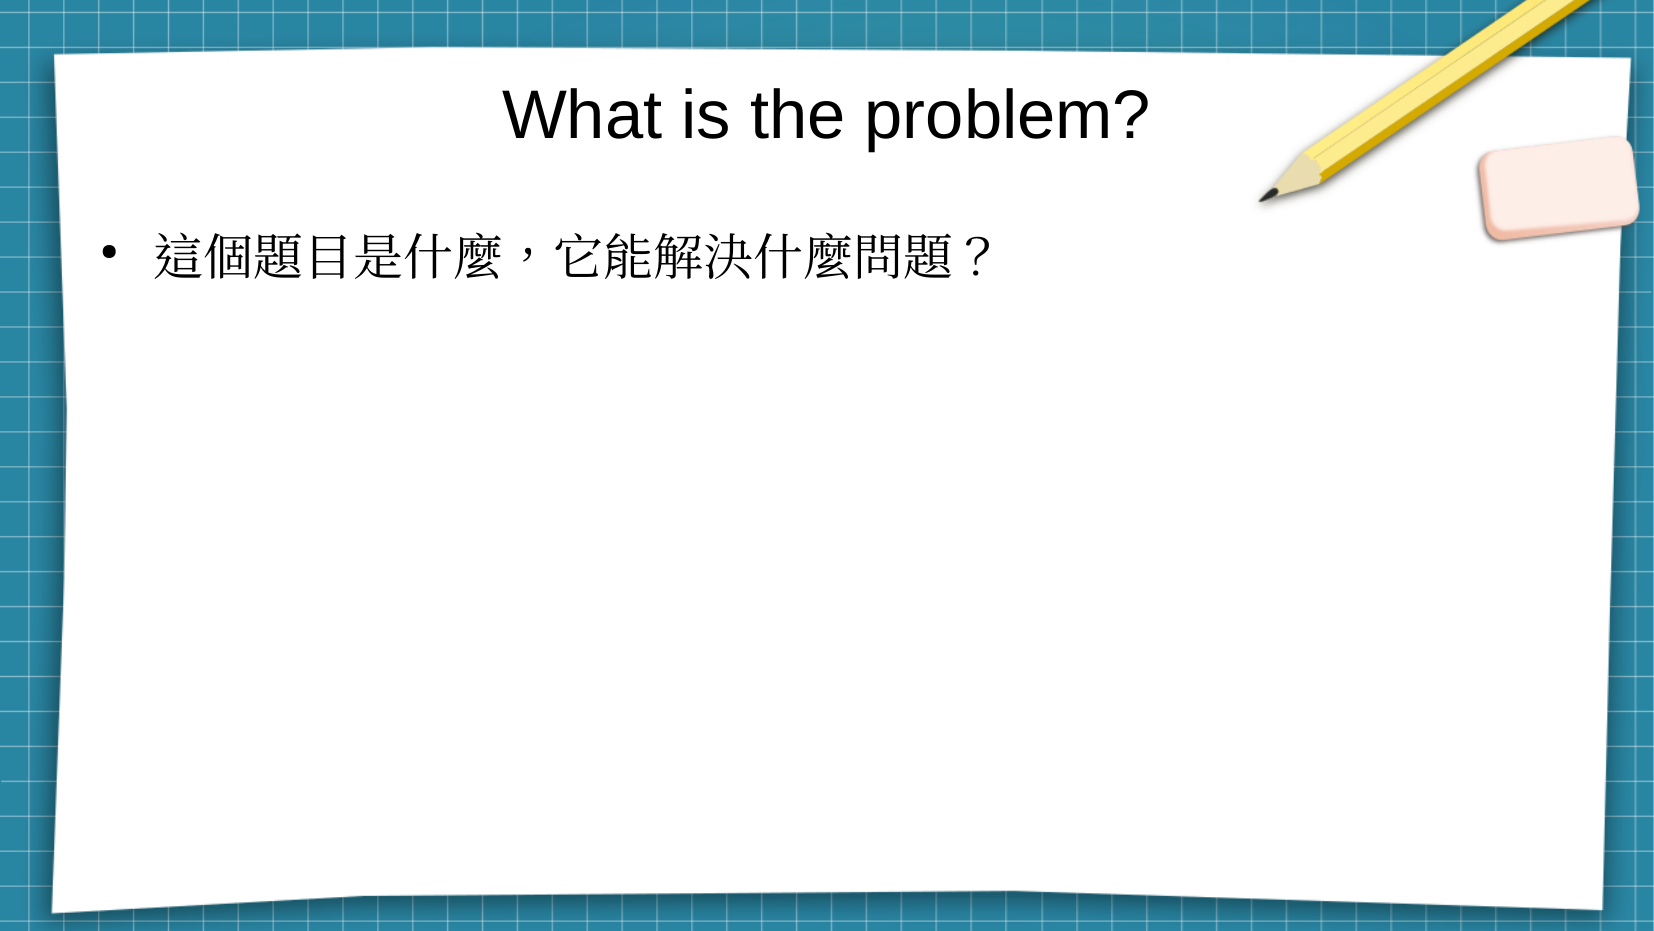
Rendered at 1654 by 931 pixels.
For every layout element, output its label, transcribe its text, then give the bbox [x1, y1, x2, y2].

picture [0, 0, 1654, 931]
title What is the problem? [82, 37, 1571, 193]
list 這個題目是什麼，它能解決什麼問題？ [82, 217, 1571, 758]
